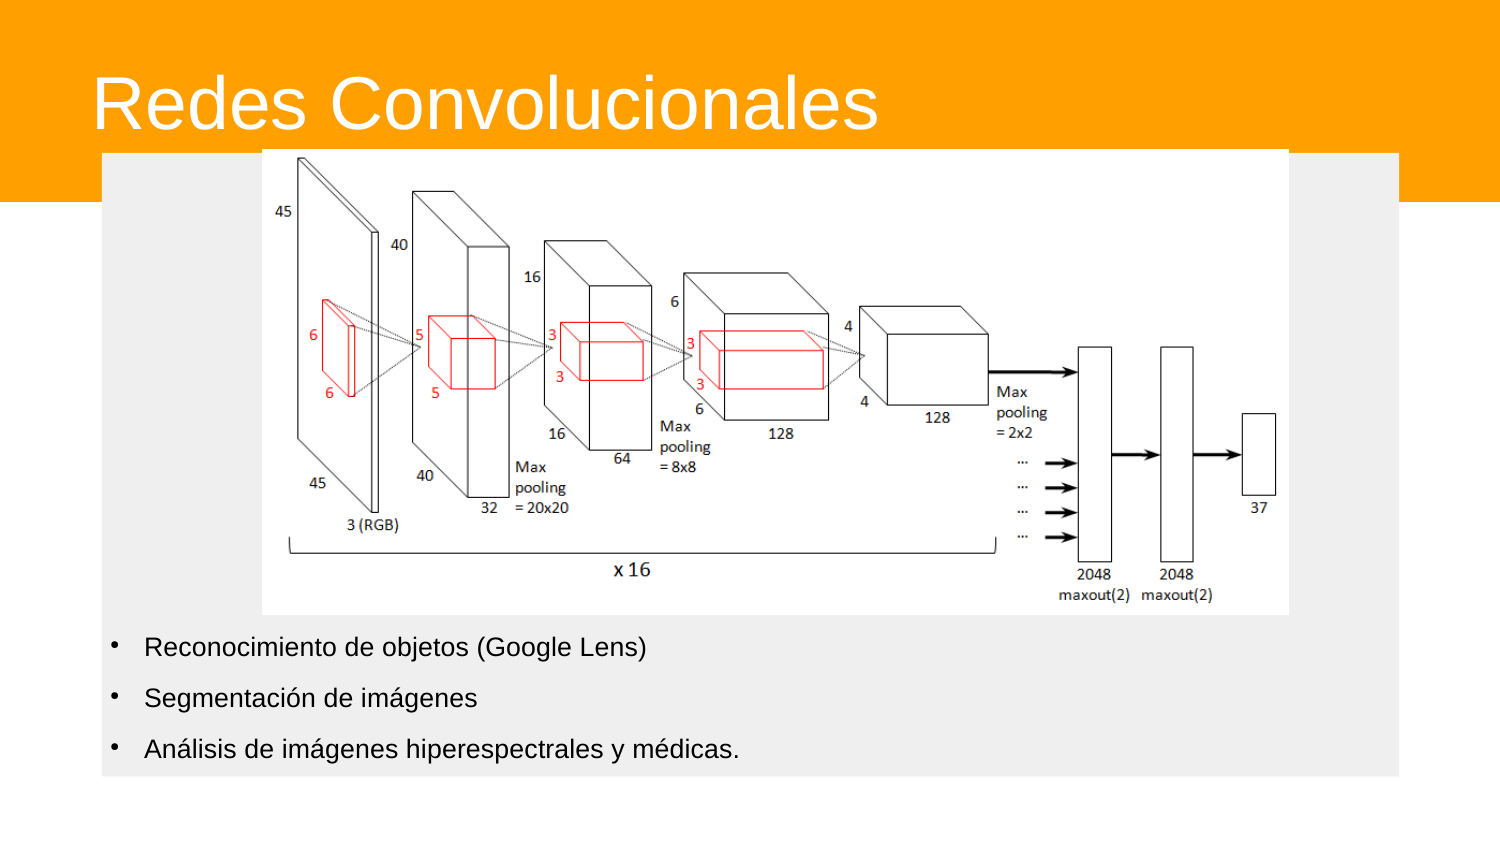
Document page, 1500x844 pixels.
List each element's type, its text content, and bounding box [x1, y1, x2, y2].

list Reconocimiento de objetos (Google Lens) Segmentación de imágenes Análisis de imágenes hiperespectrales y médicas. [98, 630, 1396, 766]
title Redes Convolucionales [76, 17, 1391, 160]
picture [262, 149, 1289, 616]
